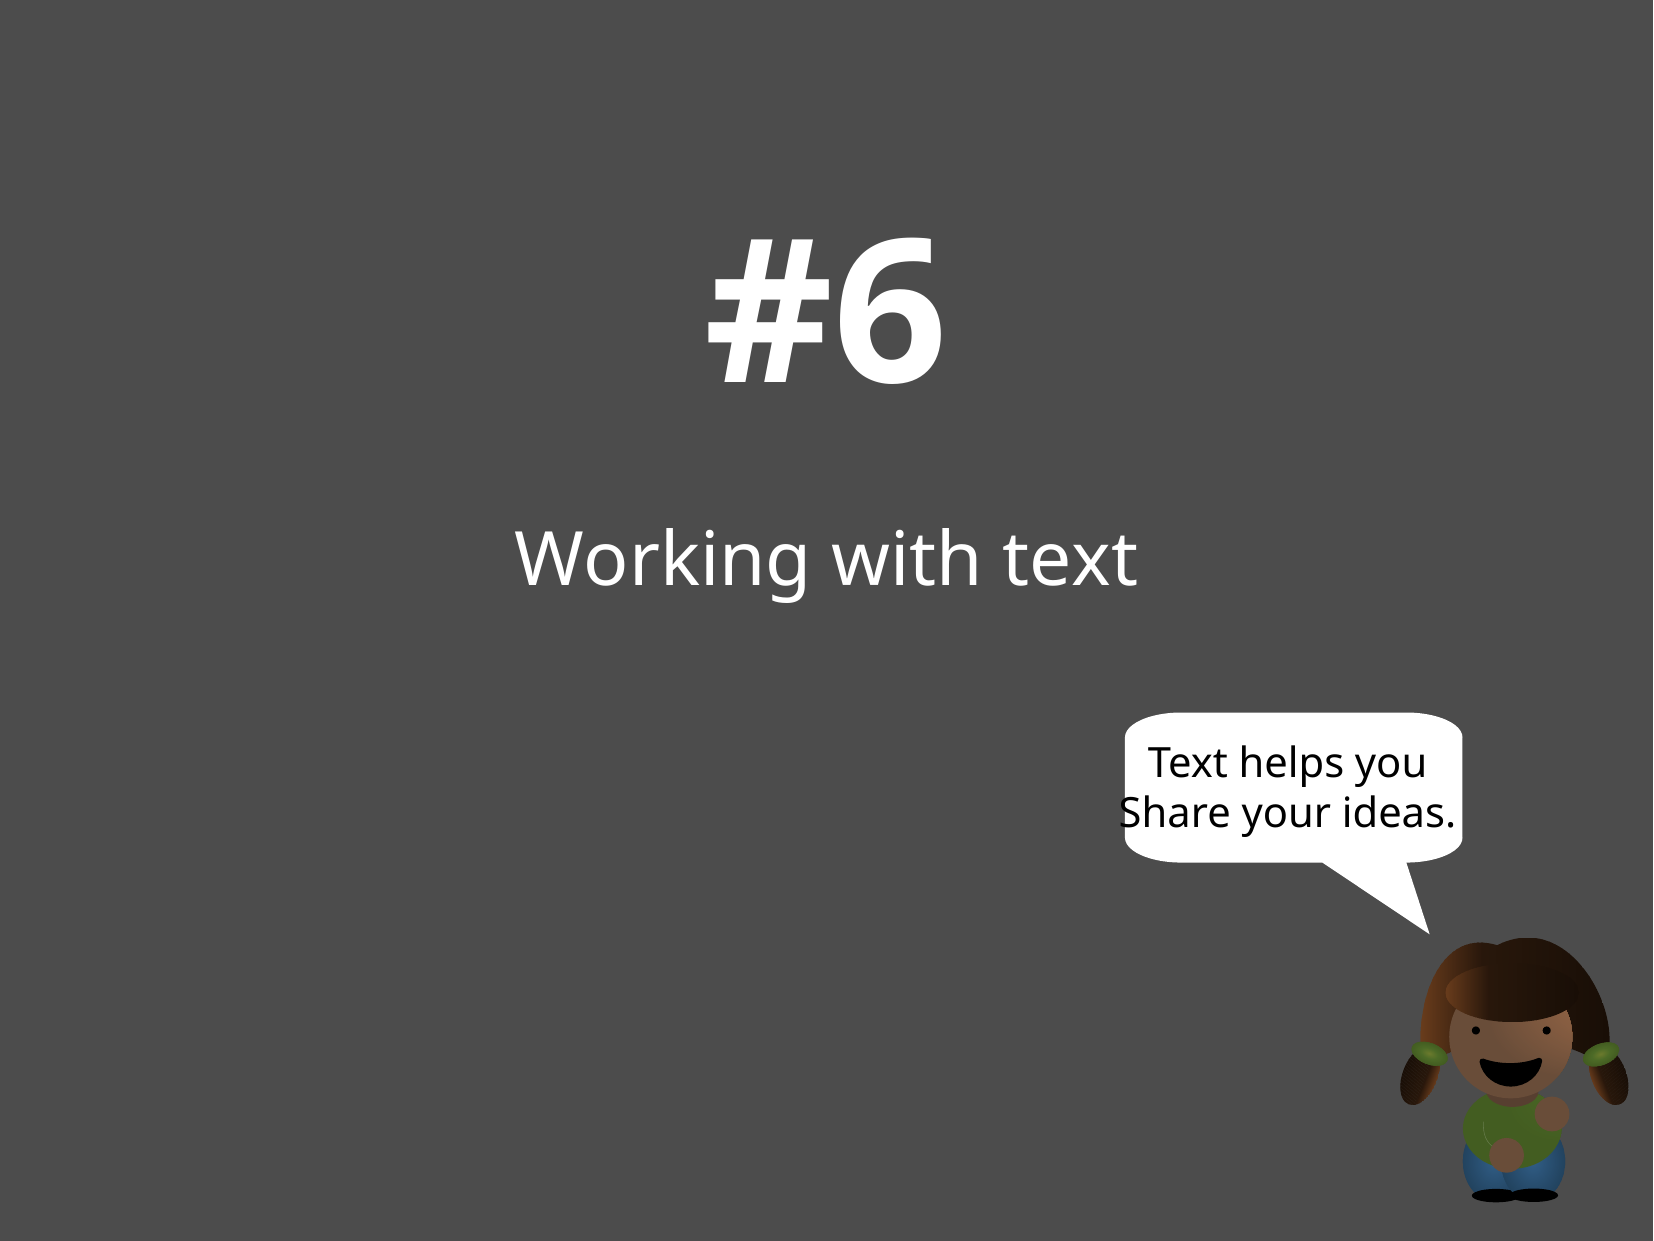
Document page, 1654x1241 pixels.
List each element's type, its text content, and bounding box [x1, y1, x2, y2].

text_box [1127, 712, 1460, 730]
text_box Text helps you Share your ideas. [1079, 730, 1496, 949]
title #6 Working with text [120, 129, 1533, 701]
picture [1400, 937, 1629, 1218]
